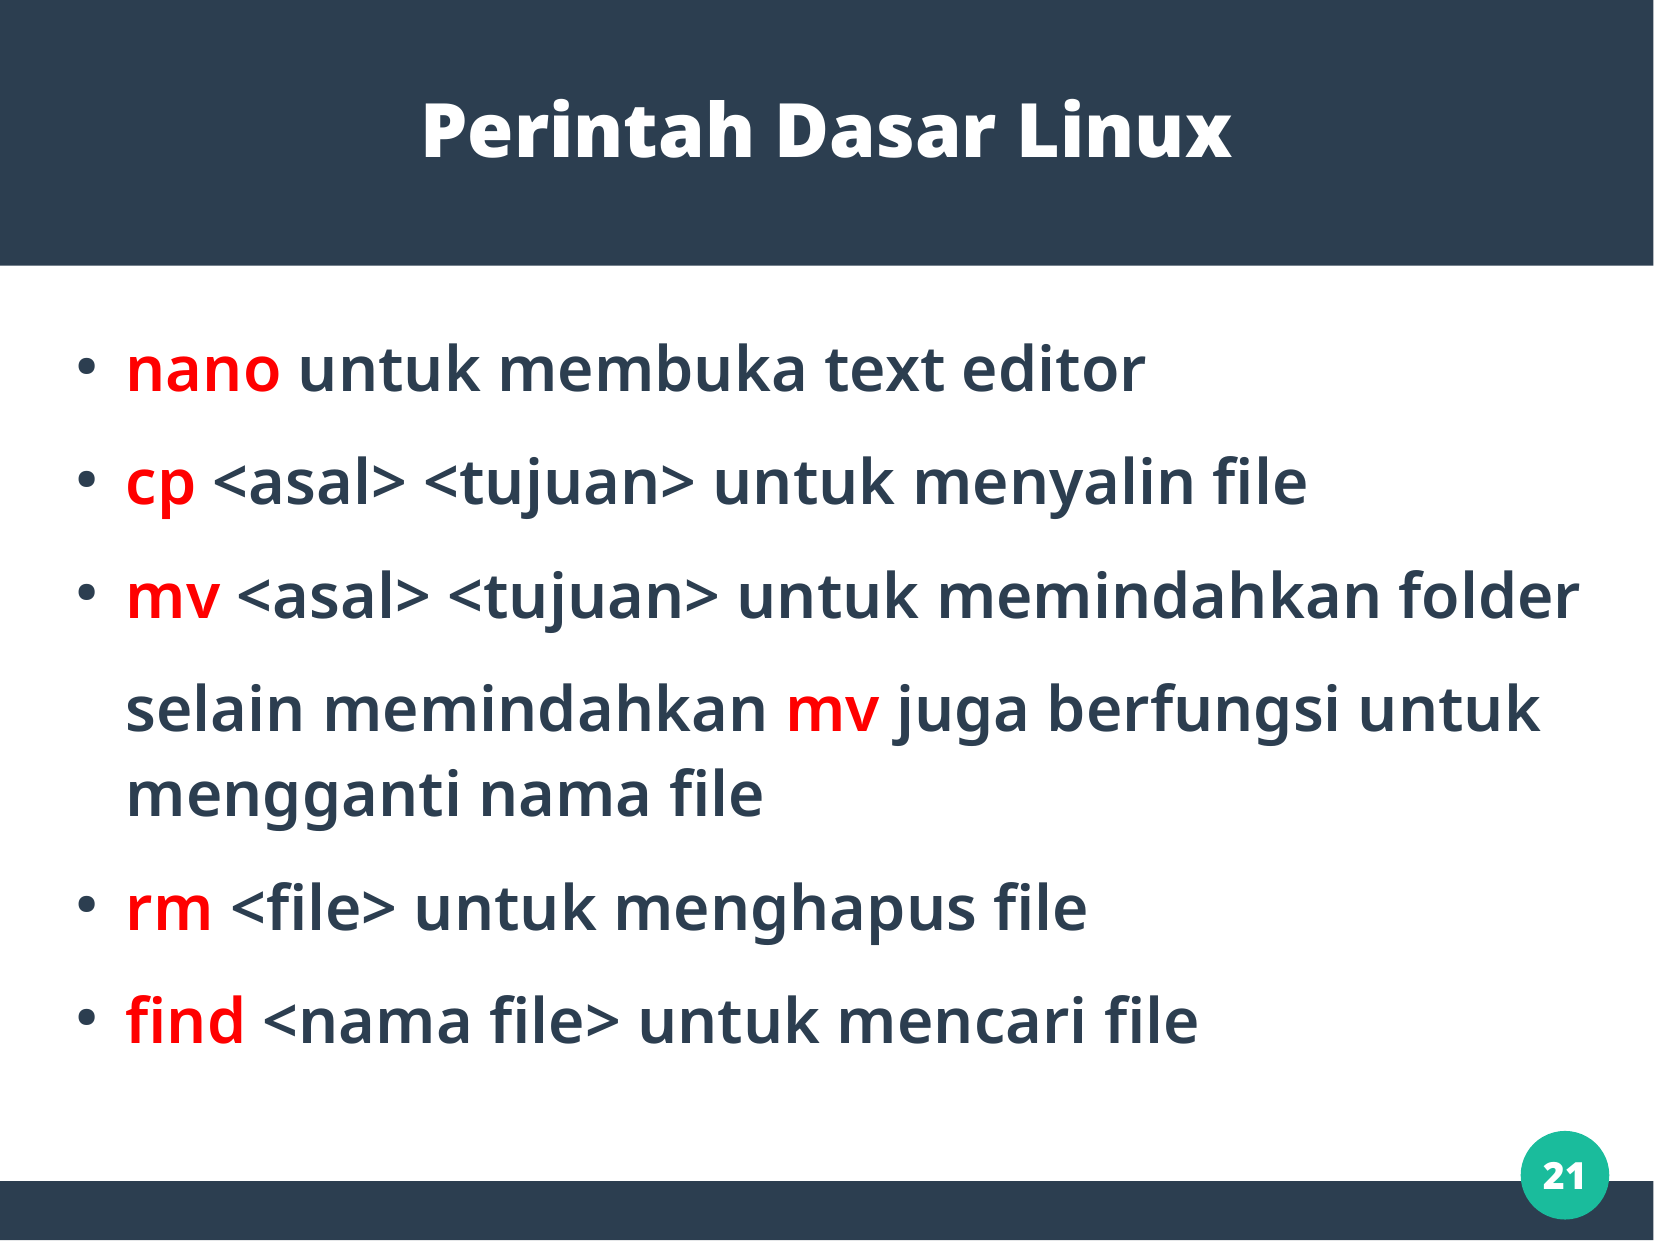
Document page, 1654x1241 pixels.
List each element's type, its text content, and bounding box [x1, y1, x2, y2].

title Perintah Dasar Linux [59, 49, 1595, 207]
list nano untuk membuka text editor cp <asal> <tujuan> untuk menyalin file mv <asal> <tujuan> untuk memindahkan folder selain memindahkan mv juga berfungsi untuk mengganti nama file rm <file> untuk menghapus file find <nama file> untuk mencari file [59, 324, 1595, 1152]
